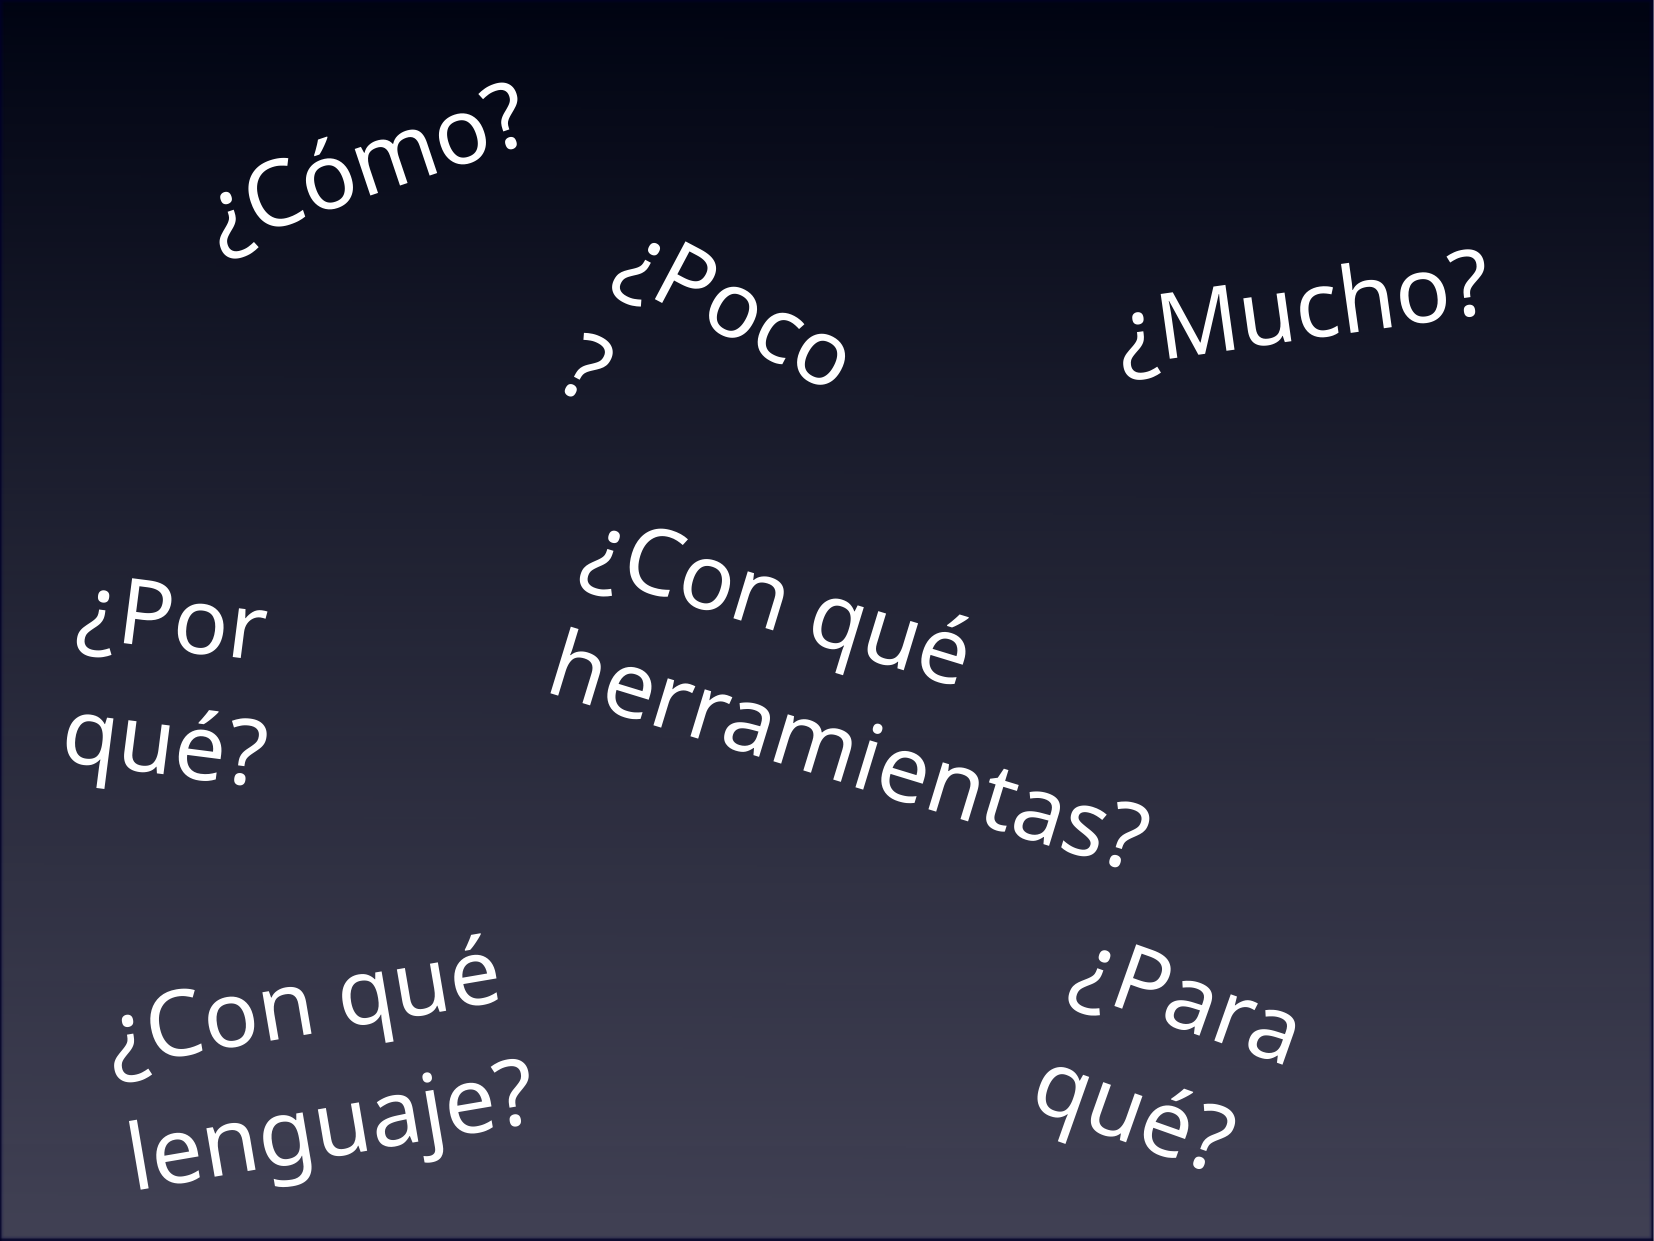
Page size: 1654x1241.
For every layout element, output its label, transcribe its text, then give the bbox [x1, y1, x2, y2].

text_box ¿Con qué herramientas? [561, 467, 1585, 886]
picture [0, 0, 1654, 1241]
text_box ¿Con qué lenguaje? [79, 826, 916, 1087]
text_box ¿Por qué? [59, 531, 514, 709]
text_box ¿Mucho? [1092, 205, 1519, 384]
text_box ¿Poco? [590, 177, 919, 431]
text_box ¿Para qué? [1049, 885, 1536, 1159]
text_box ¿Cómo? [170, 29, 574, 268]
